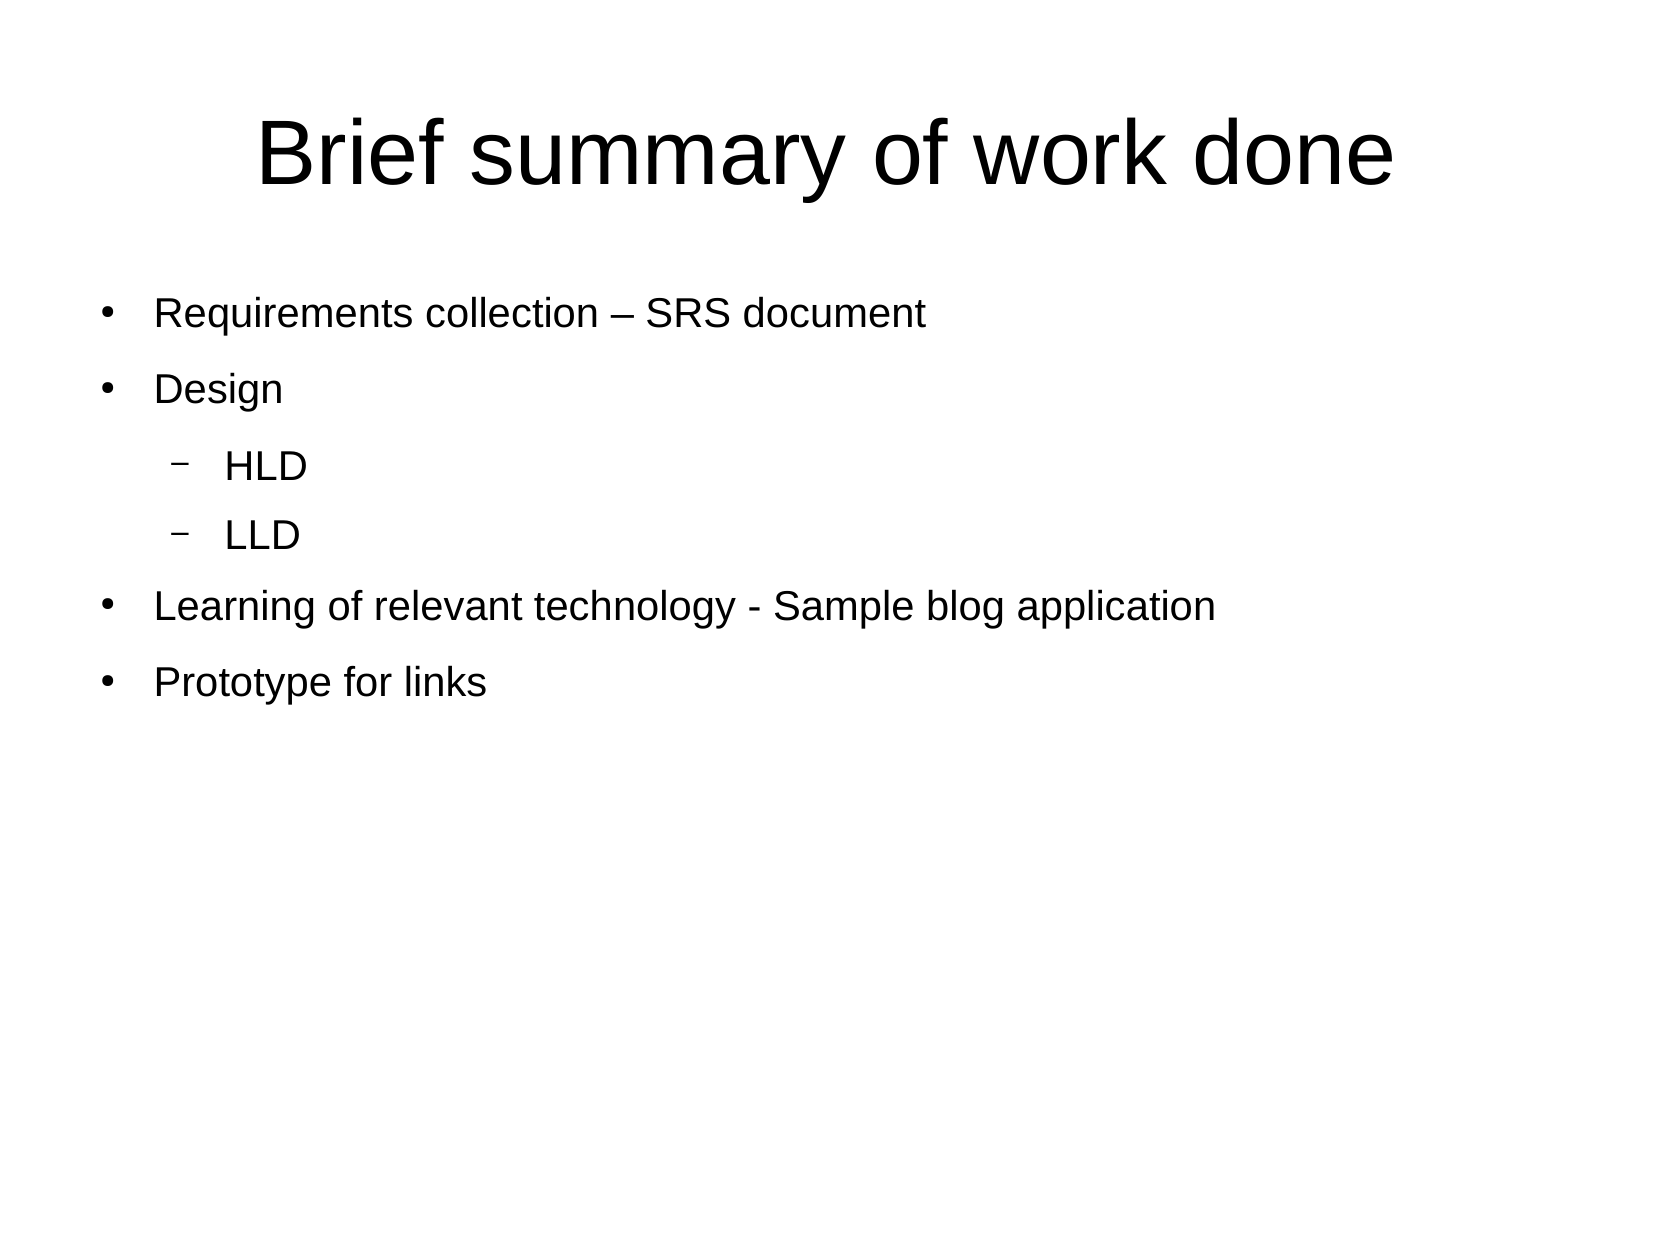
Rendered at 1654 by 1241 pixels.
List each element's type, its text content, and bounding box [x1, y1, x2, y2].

title Brief summary of work done [82, 49, 1571, 257]
list Requirements collection – SRS document Design HLD LLD Learning of relevant technology - Sample blog application Prototype for links [82, 290, 1571, 1010]
